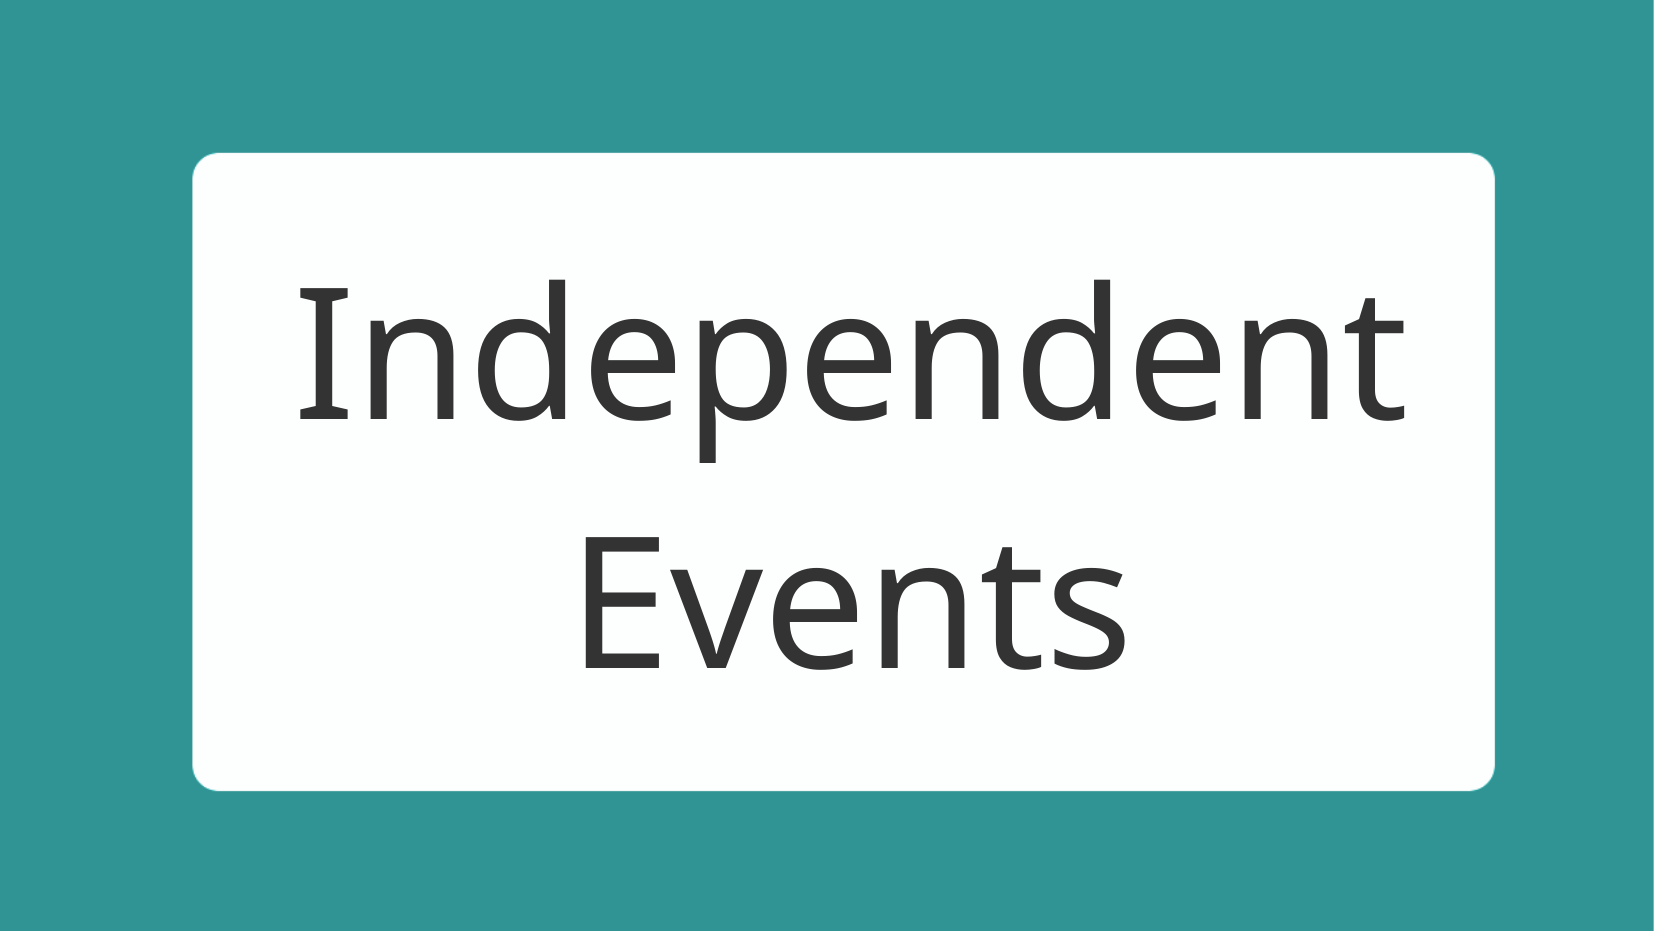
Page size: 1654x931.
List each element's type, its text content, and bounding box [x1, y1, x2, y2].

picture [0, 0, 1654, 931]
title Independent Events [226, 172, 1477, 773]
